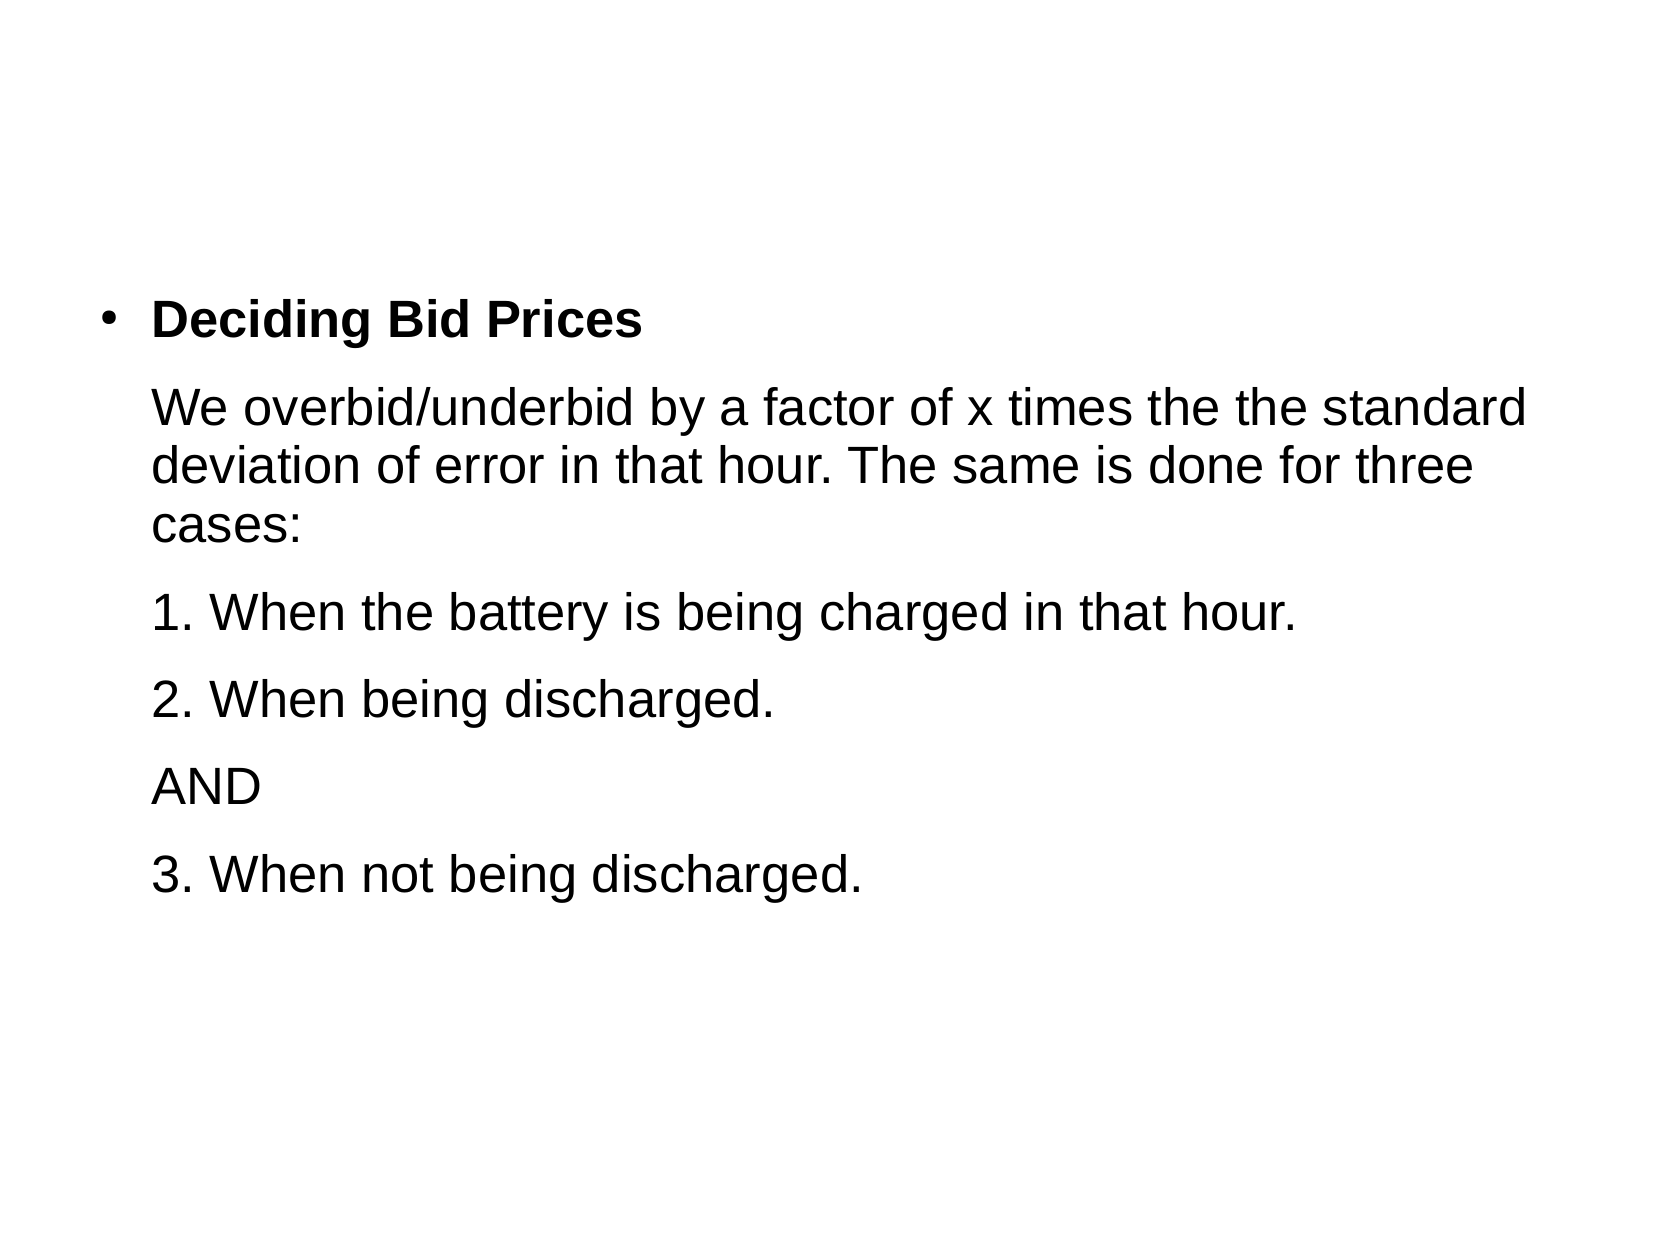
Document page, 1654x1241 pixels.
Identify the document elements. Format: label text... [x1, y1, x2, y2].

list Deciding Bid Prices We overbid/underbid by a factor of x times the the standard deviation of error in that hour. The same is done for three cases: 1. When the battery is being charged in that hour. 2. When being discharged. AND 3. When not being discharged. [82, 290, 1571, 1010]
